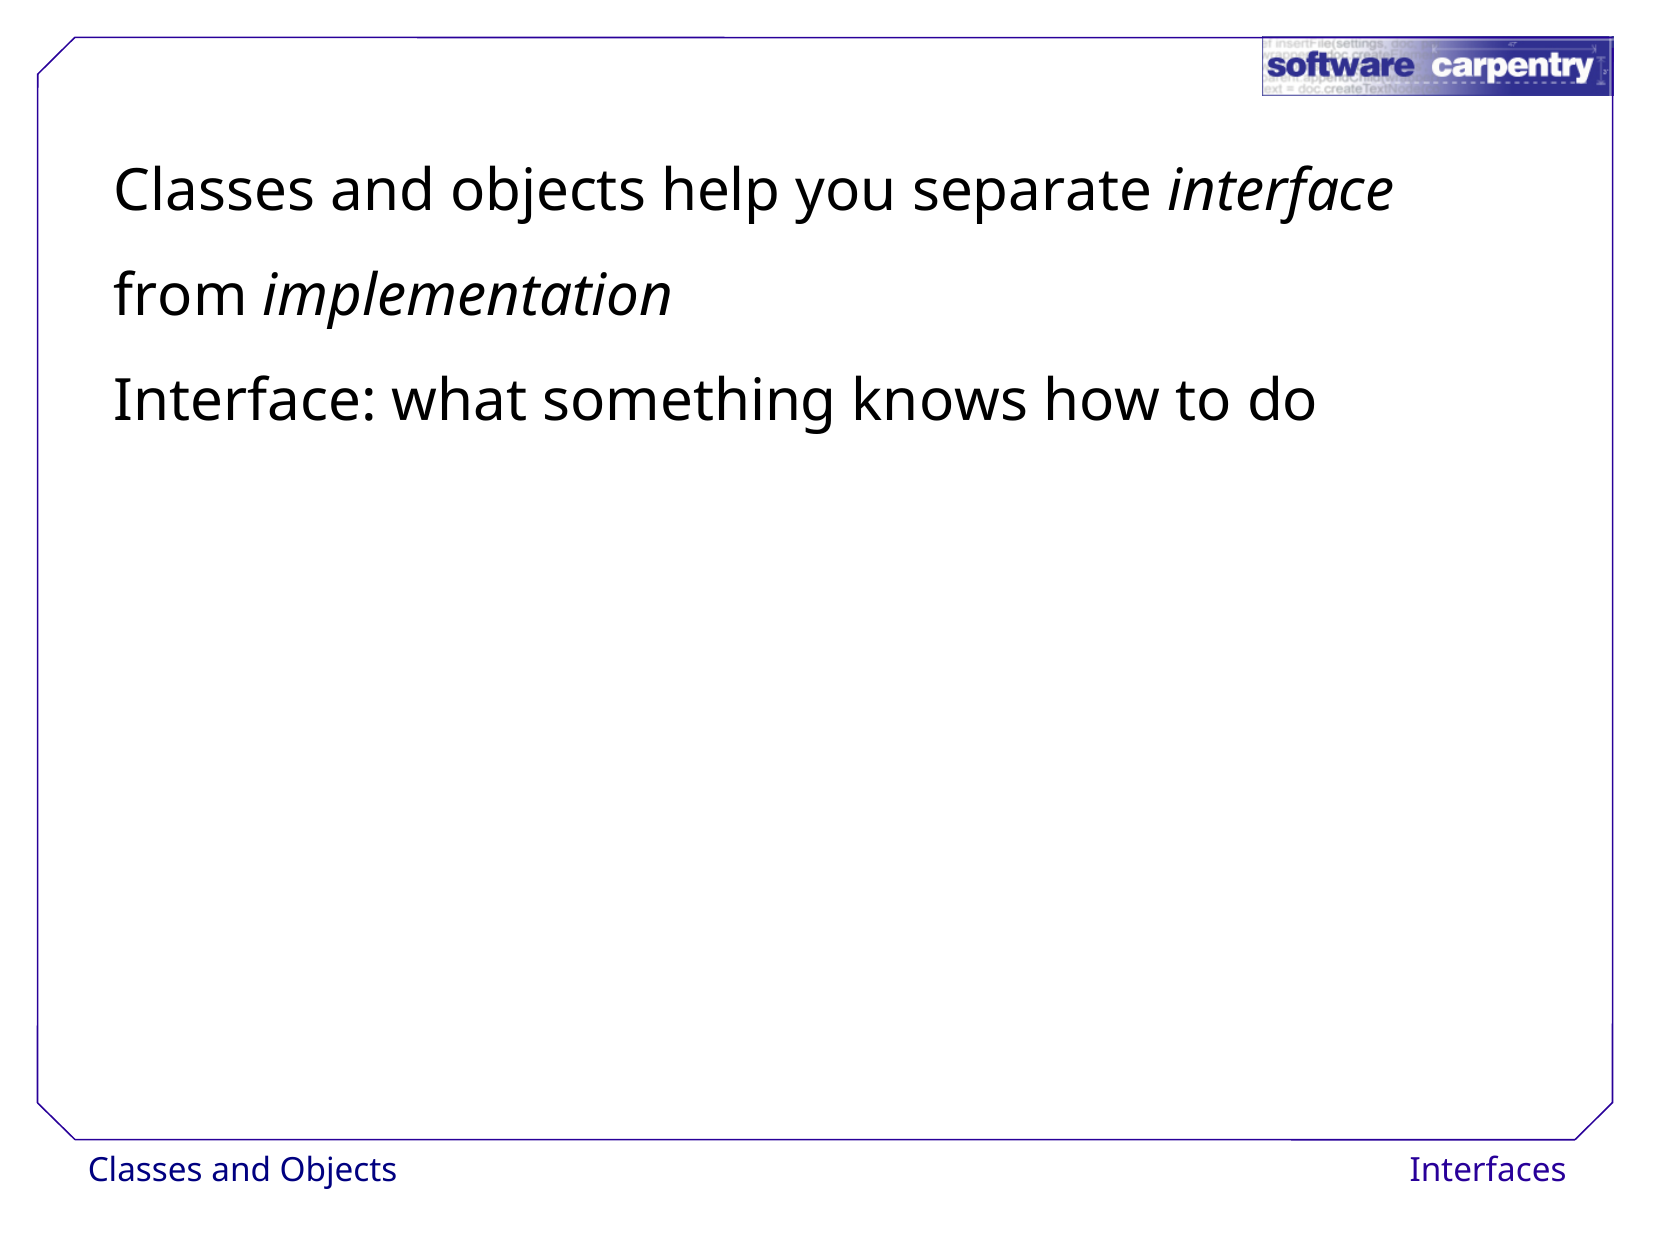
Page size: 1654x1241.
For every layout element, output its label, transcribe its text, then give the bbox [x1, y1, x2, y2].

text_box Classes and objects help you separate interface from implementation Interface: what something knows how to do [99, 109, 1517, 440]
picture [1262, 36, 1614, 96]
